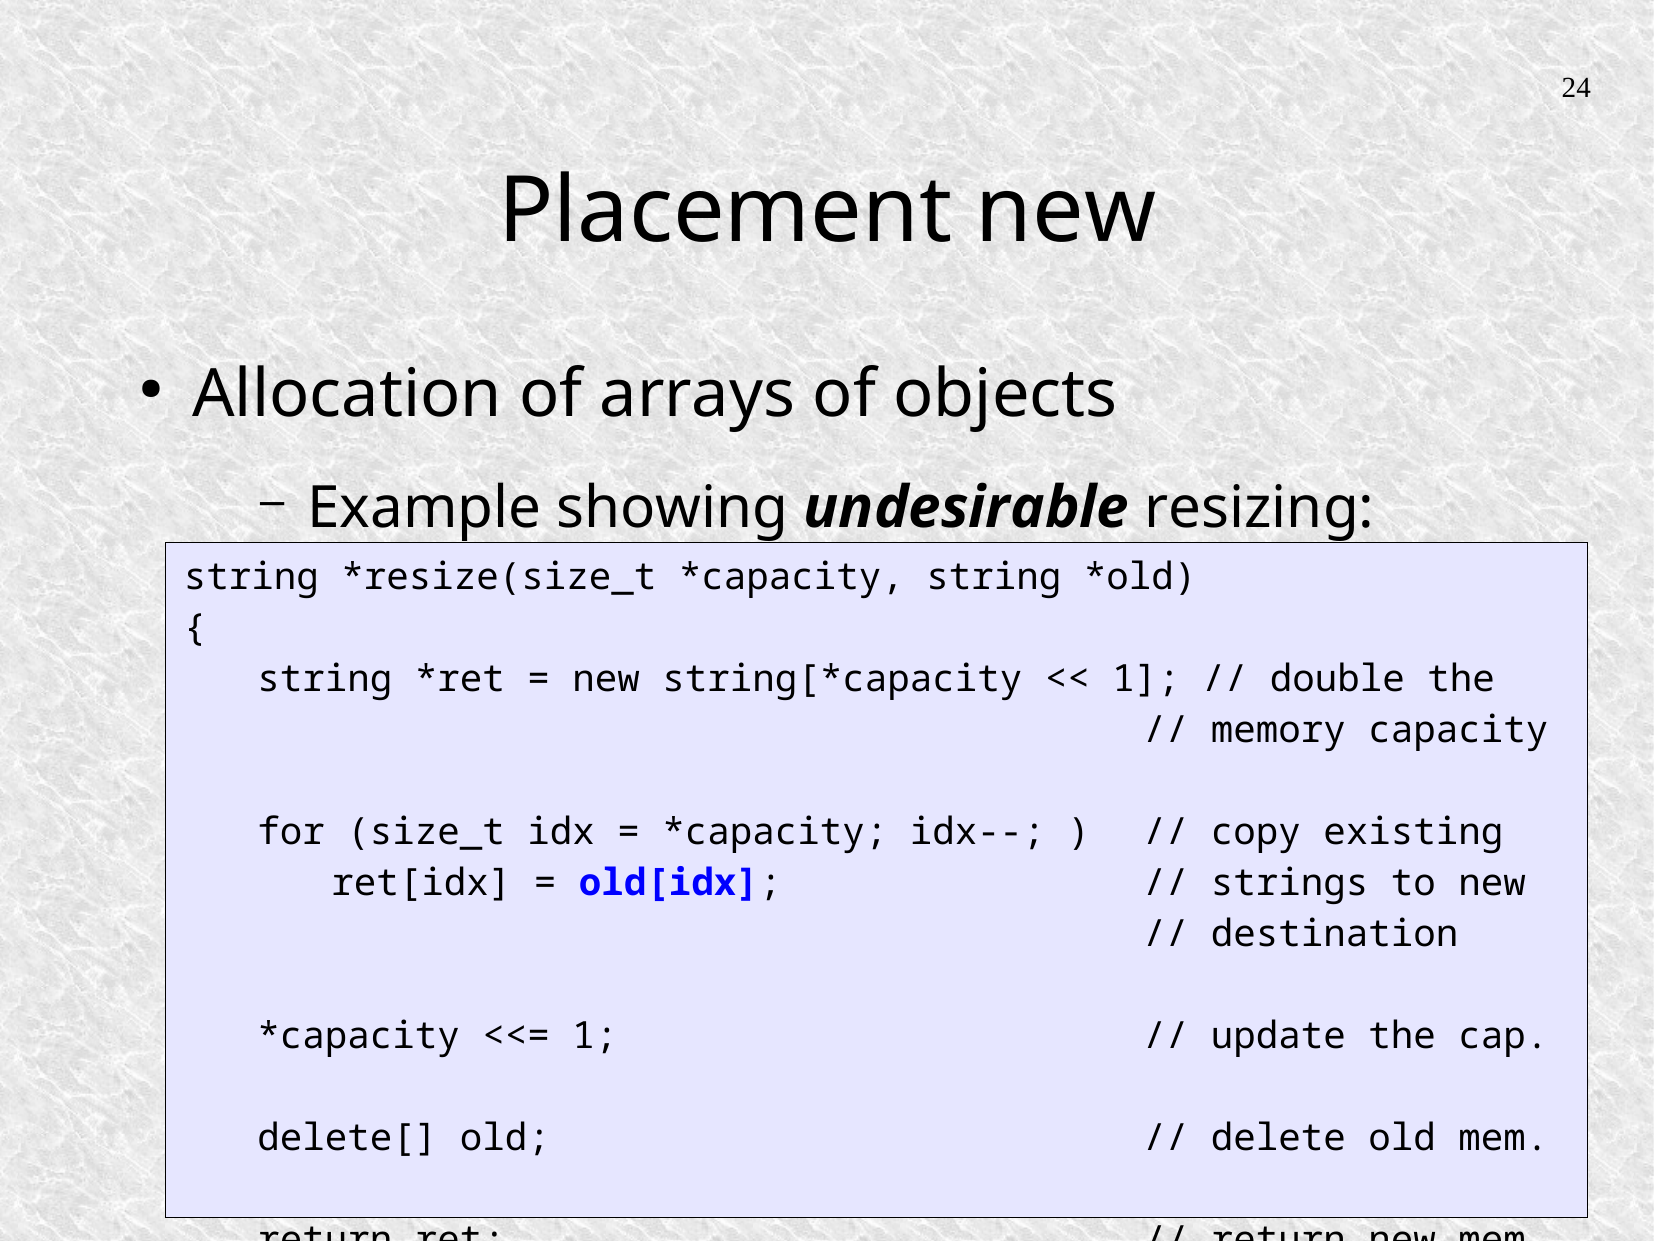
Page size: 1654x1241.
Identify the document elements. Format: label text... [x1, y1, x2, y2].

picture [1374, 1234, 1384, 1241]
picture [375, 1234, 385, 1241]
picture [0, 0, 1654, 1241]
picture [285, 1234, 296, 1240]
picture [1329, 1234, 1339, 1241]
text_box [165, 542, 1588, 1218]
picture [1396, 1234, 1407, 1240]
list Allocation of arrays of objects Example showing undesirable resizing: [121, 344, 1534, 1109]
picture [1239, 1234, 1250, 1240]
picture [1486, 1234, 1497, 1240]
picture [443, 1234, 454, 1240]
title Placement new [121, 102, 1534, 311]
text_box string *resize(size_t *capacity, string *old) { string *ret = new string[*capacity << 1]; // double the // memory capacity for (size_t idx = *capacity; idx--; ) // copy existing ret[idx] = old[idx]; // strings to new // destination *capacity <<= 1; // update the cap. delete[] old; // delete old mem. return ret; // return new mem. } [183, 549, 1572, 1203]
